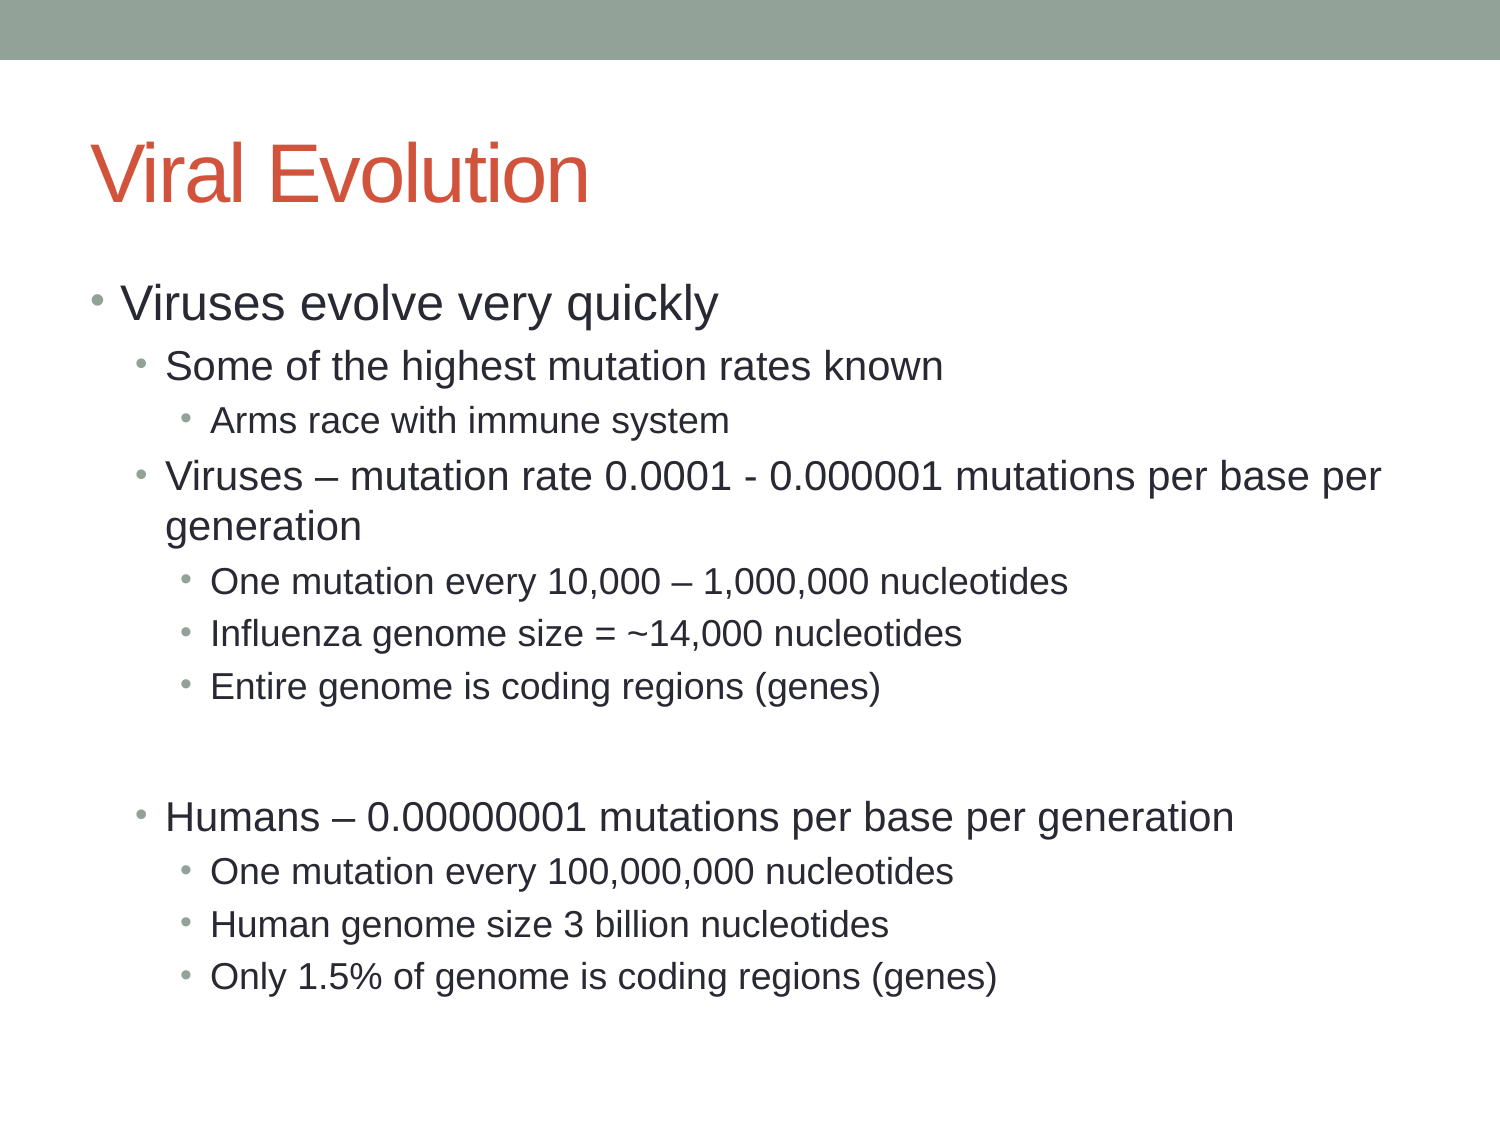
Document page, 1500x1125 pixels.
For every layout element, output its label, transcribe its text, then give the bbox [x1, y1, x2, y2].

list Viruses evolve very quickly Some of the highest mutation rates known Arms race with immune system Viruses – mutation rate 0.0001 - 0.000001 mutations per base per generation One mutation every 10,000 – 1,000,000 nucleotides Influenza genome size = ~14,000 nucleotides Entire genome is coding regions (genes) Humans – 0.00000001 mutations per base per generation One mutation every 100,000,000 nucleotides Human genome size 3 billion nucleotides Only 1.5% of genome is coding regions (genes) [75, 262, 1425, 1063]
title Viral Evolution [75, 87, 1425, 250]
